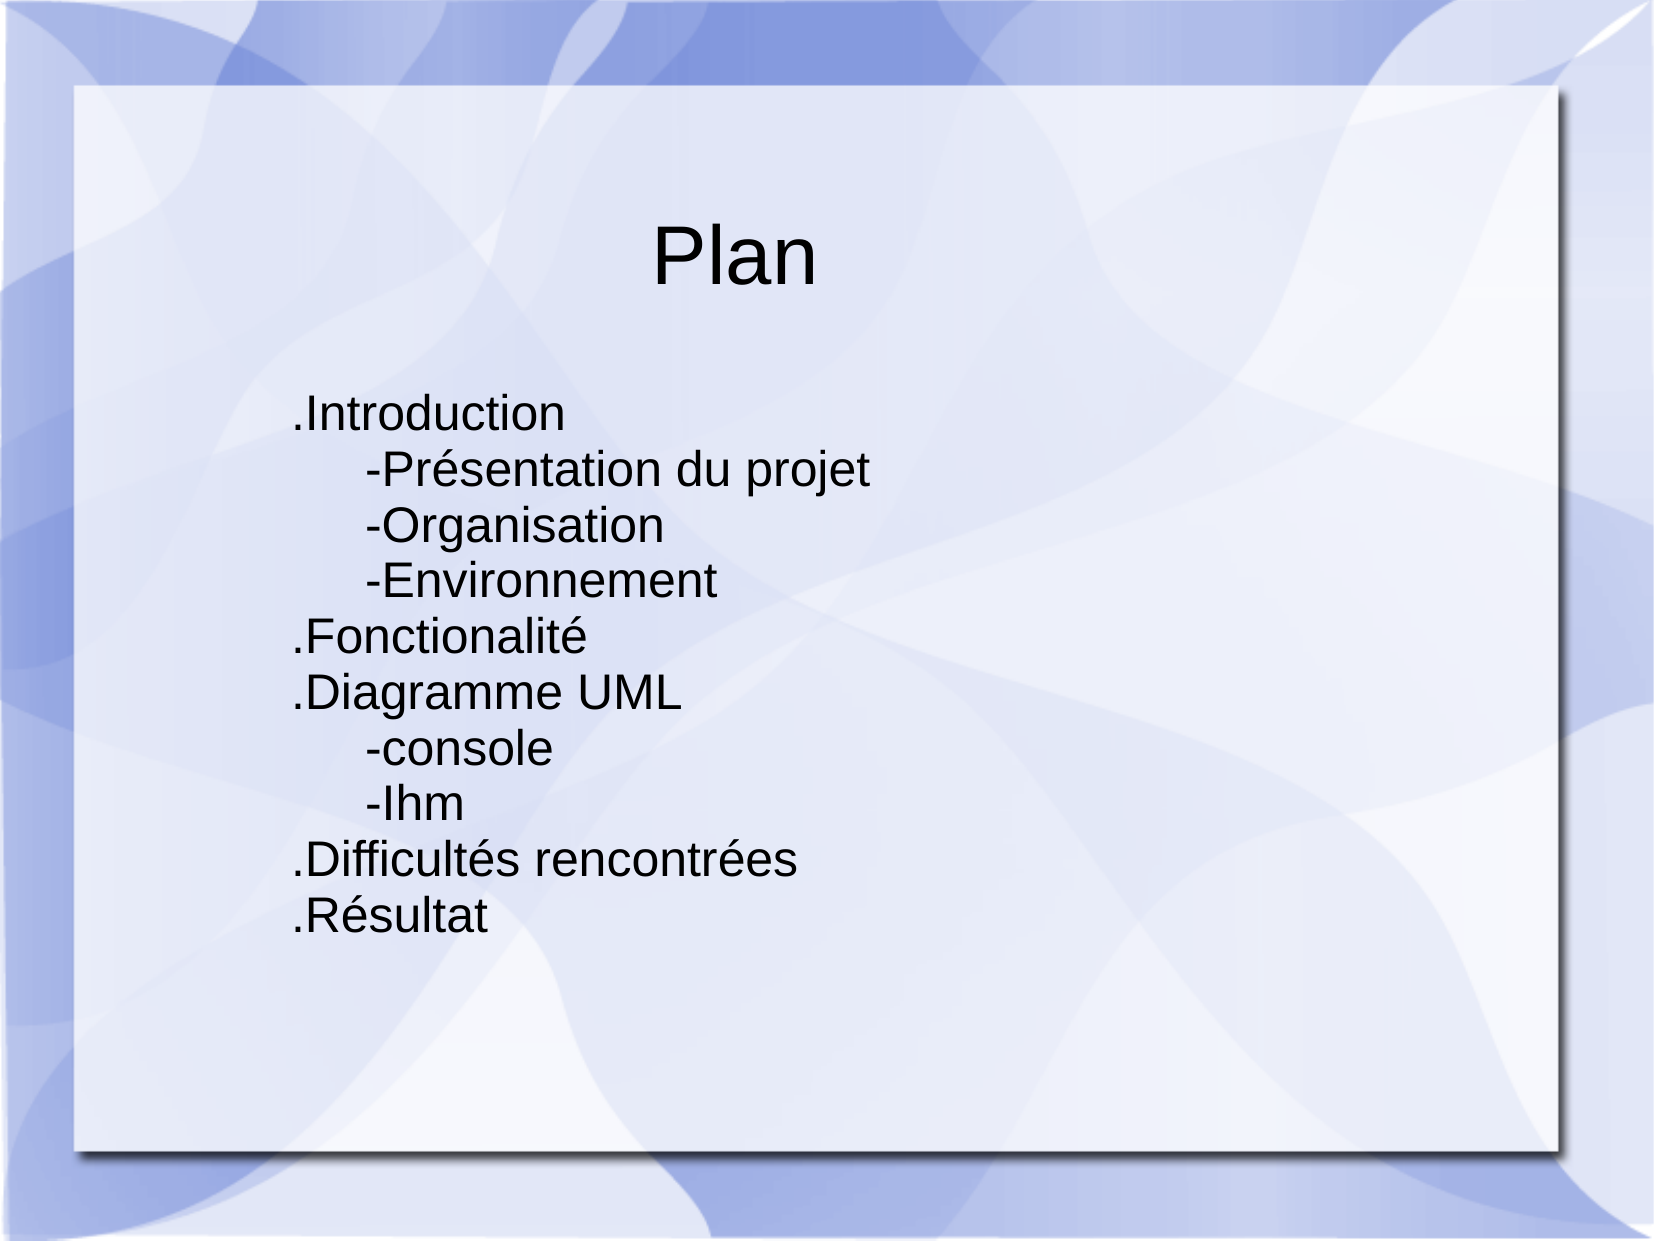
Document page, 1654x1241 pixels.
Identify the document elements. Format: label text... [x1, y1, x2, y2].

text_box .Introduction -Présentation du projet -Organisation -Environnement .Fonctionalité .Diagramme UML -console -Ihm .Difficultés rencontrées .Résultat [276, 378, 1066, 1007]
text_box Plan [637, 202, 911, 310]
picture [0, 0, 1654, 1241]
